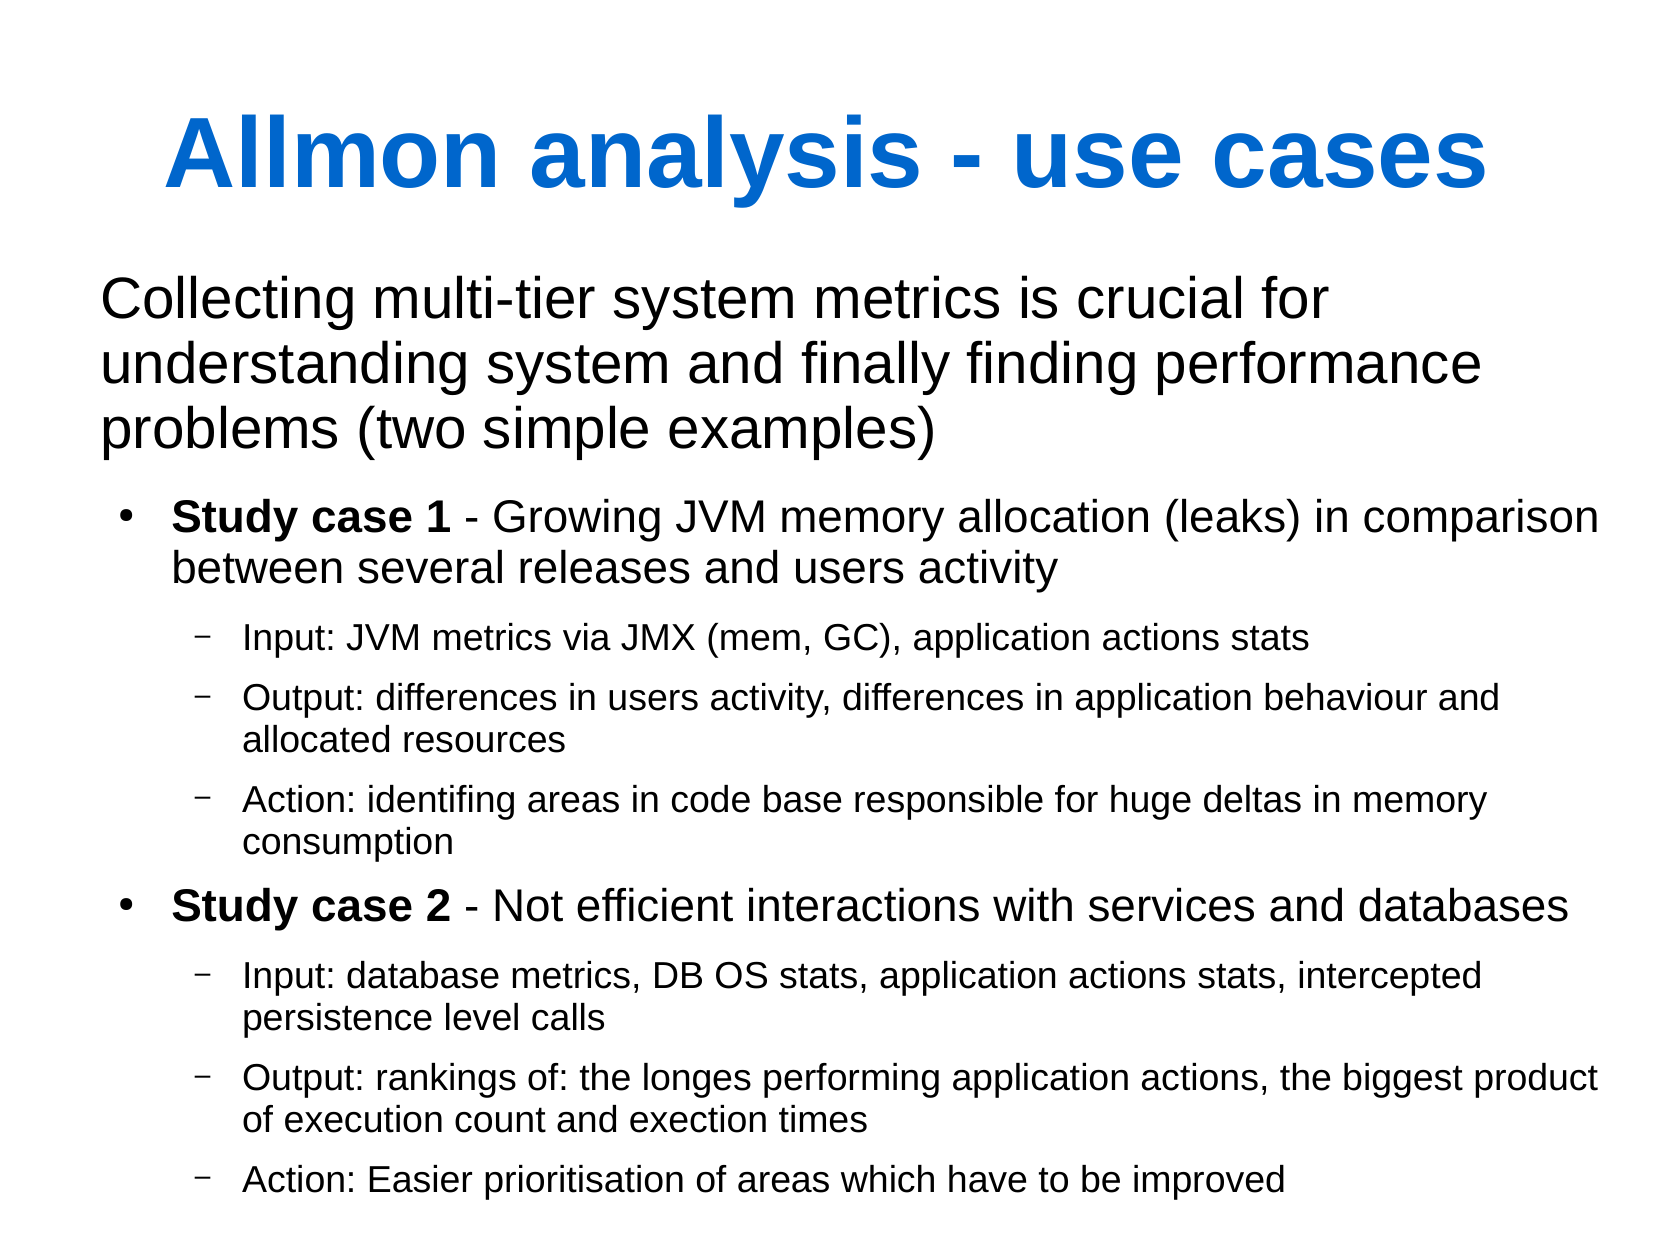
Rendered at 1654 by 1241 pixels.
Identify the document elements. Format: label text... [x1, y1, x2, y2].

list Collecting multi-tier system metrics is crucial for understanding system and finally finding performance problems (two simple examples) Study case 1 - Growing JVM memory allocation (leaks) in comparison between several releases and users activity Input: JVM metrics via JMX (mem, GC), application actions stats Output: differences in users activity, differences in application behaviour and allocated resources Action: identifing areas in code base responsible for huge deltas in memory consumption Study case 2 - Not efficient interactions with services and databases Input: database metrics, DB OS stats, application actions stats, intercepted persistence level calls Output: rankings of: the longes performing application actions, the biggest product of execution count and exection times Action: Easier prioritisation of areas which have to be improved [29, 266, 1625, 1203]
title Allmon analysis - use cases [82, 49, 1571, 257]
